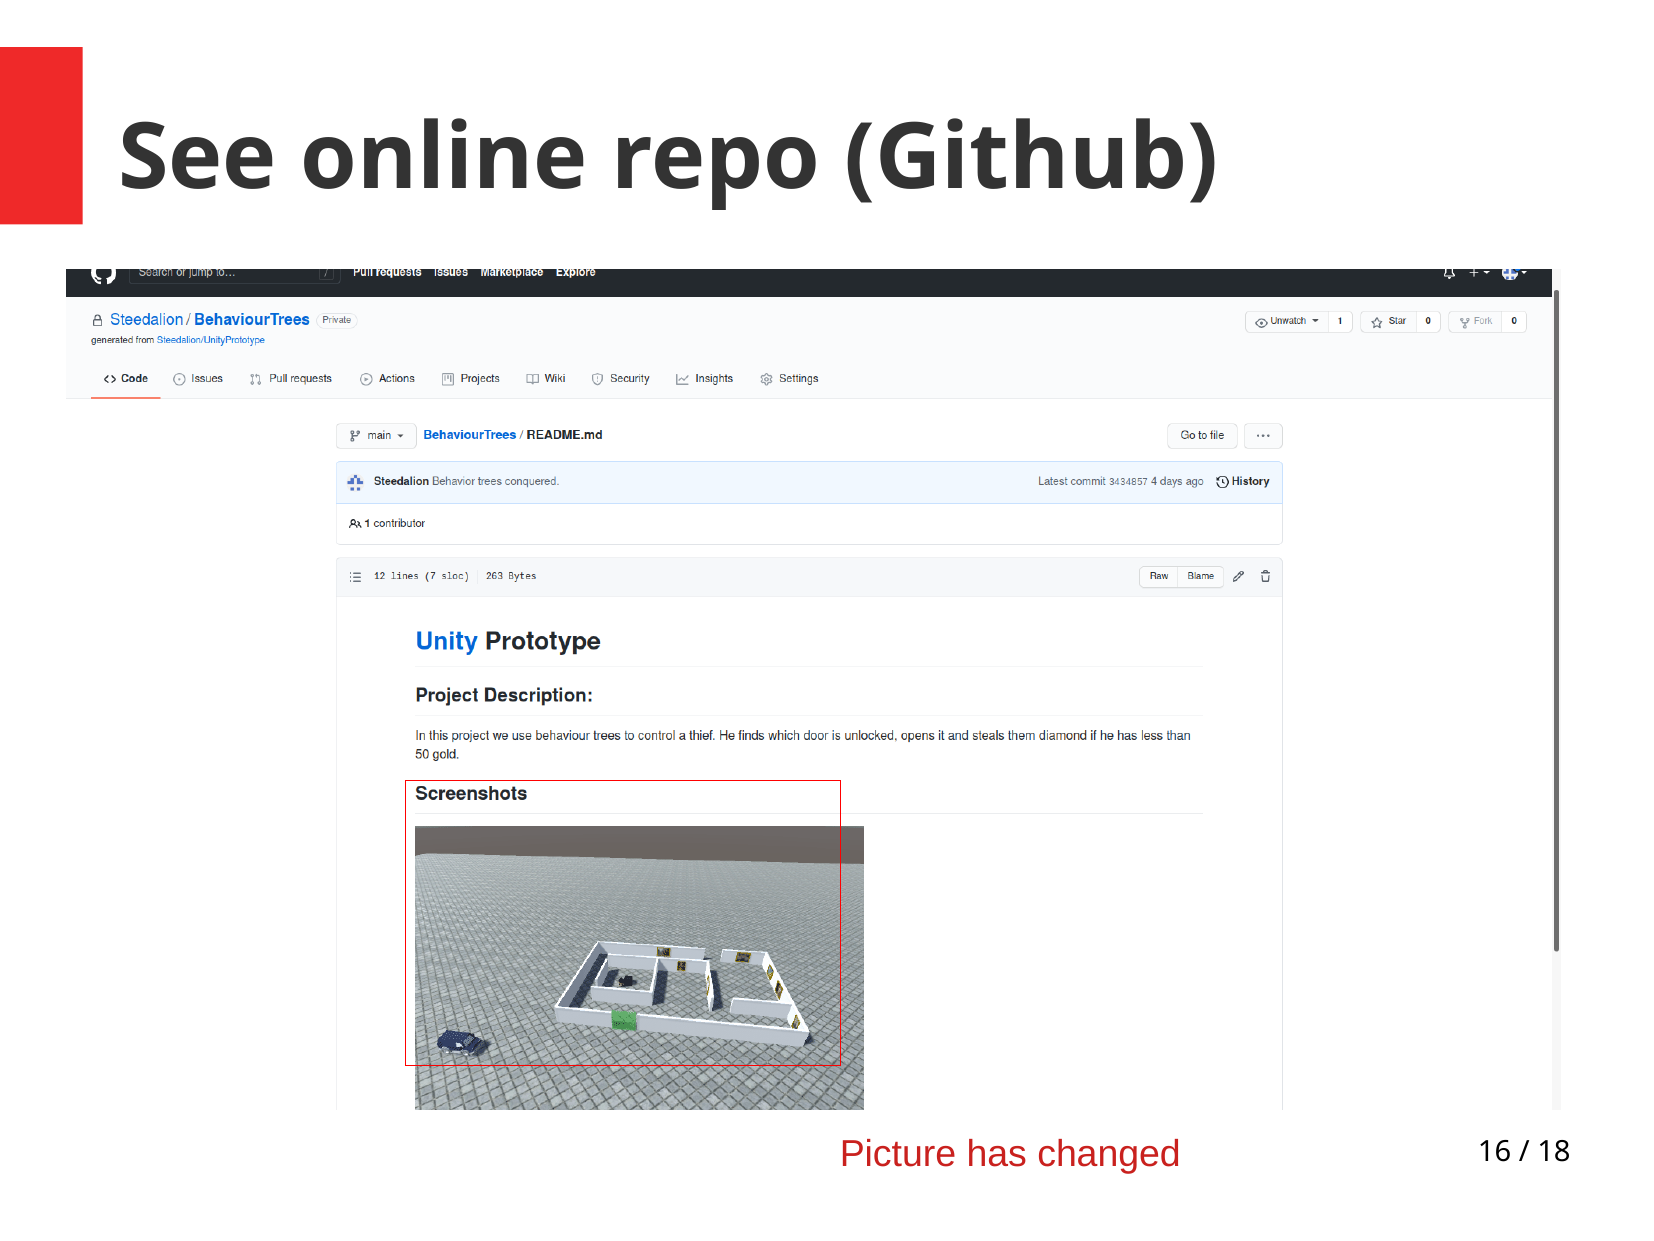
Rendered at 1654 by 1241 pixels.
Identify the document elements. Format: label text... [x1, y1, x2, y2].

text_box Picture has changed [825, 1125, 1246, 1182]
picture [66, 269, 1561, 1111]
title See online repo (Github) [118, 49, 1571, 257]
